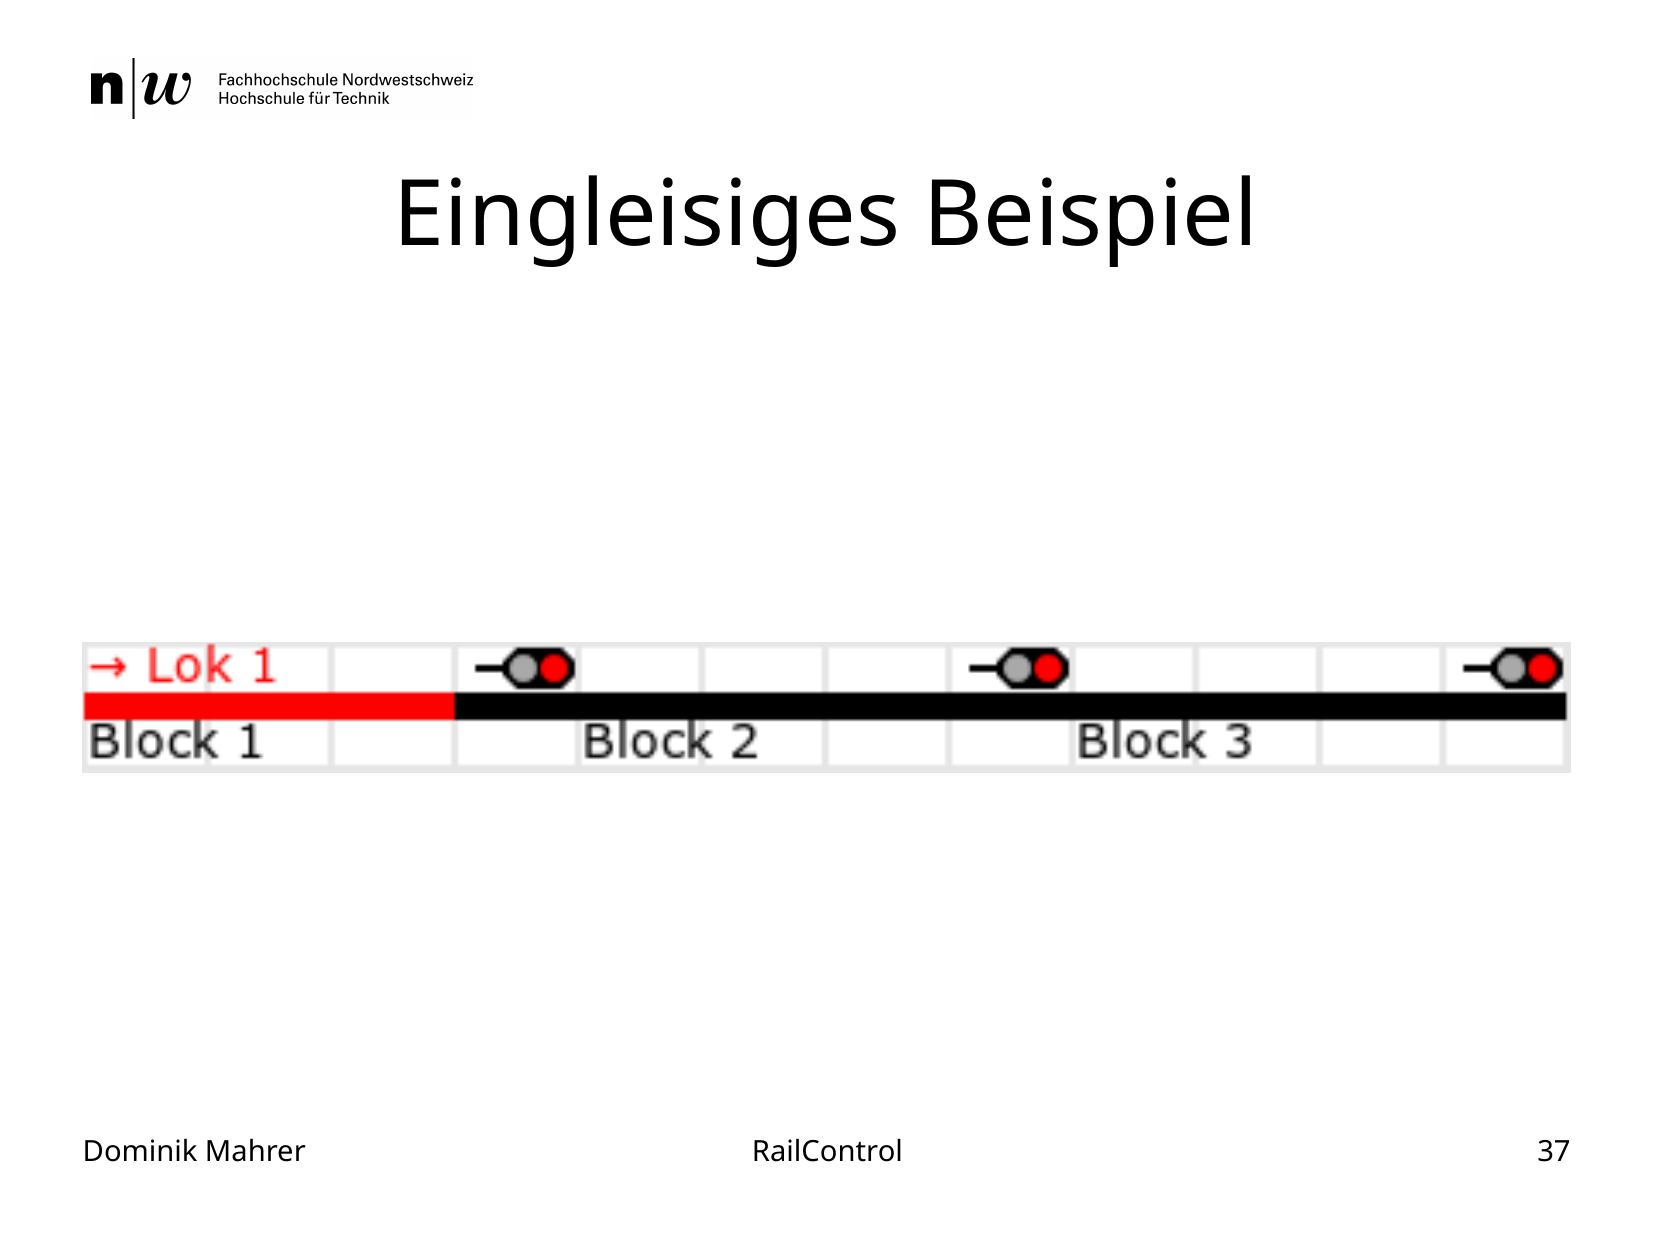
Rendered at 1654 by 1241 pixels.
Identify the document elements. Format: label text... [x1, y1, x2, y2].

picture [91, 58, 473, 119]
picture [82, 642, 1571, 773]
title Eingleisiges Beispiel [82, 153, 1571, 267]
